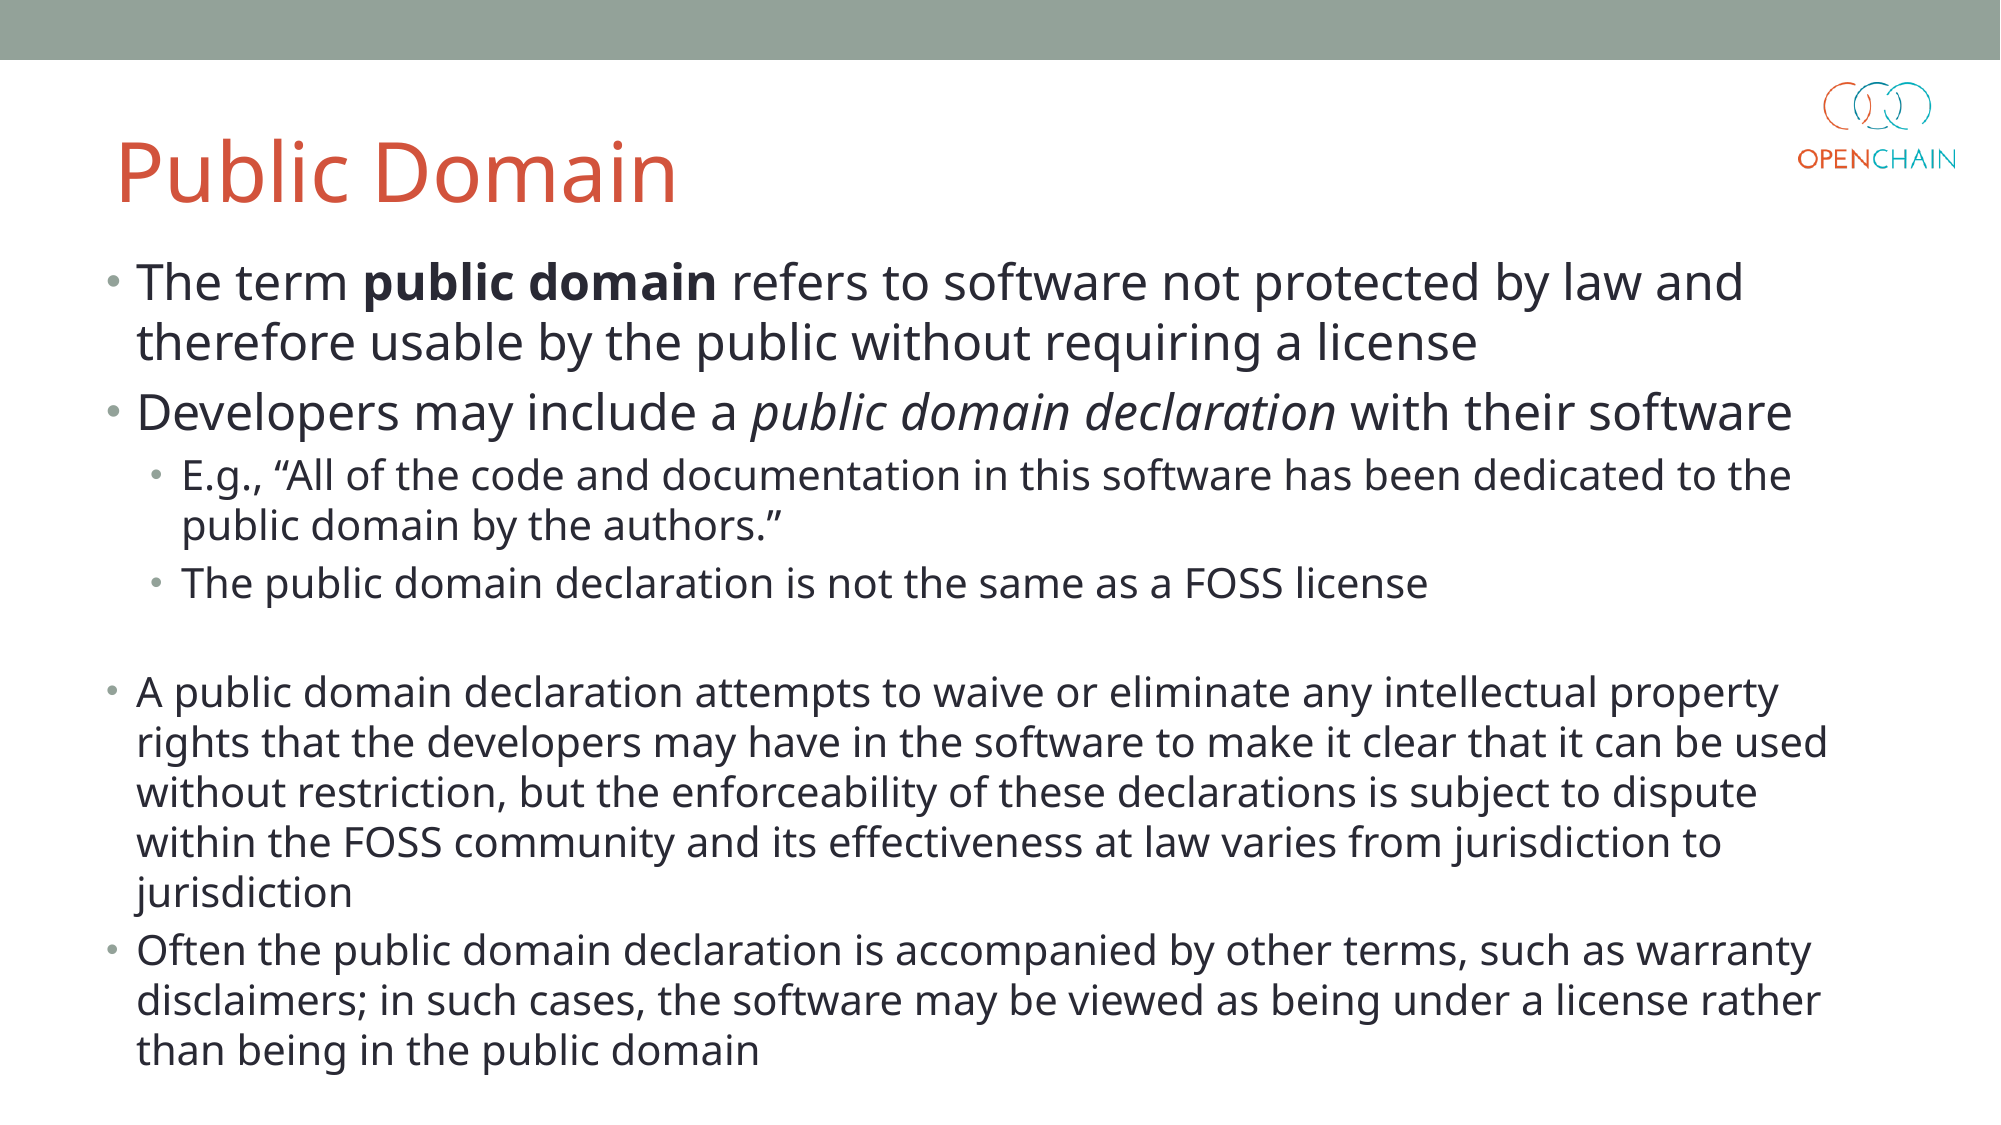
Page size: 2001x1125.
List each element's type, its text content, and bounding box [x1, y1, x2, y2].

text_box Public Domain [99, 87, 1900, 250]
text_box The term public domain refers to software not protected by law and therefore usable by the public without requiring a license Developers may include a public domain declaration with their software E.g., “All of the code and documentation in this software has been dedicated to the public domain by the authors.” The public domain declaration is not the same as a FOSS license A public domain declaration attempts to waive or eliminate any intellectual property rights that the developers may have in the software to make it clear that it can be used without restriction, but the enforceability of these declarations is subject to dispute within the FOSS community and its effectiveness at law varies from jurisdiction to jurisdiction Often the public domain declaration is accompanied by other terms, such as warranty disclaimers; in such cases, the software may be viewed as being under a license rather than being in the public domain [91, 243, 1863, 1093]
picture [1798, 82, 1955, 169]
